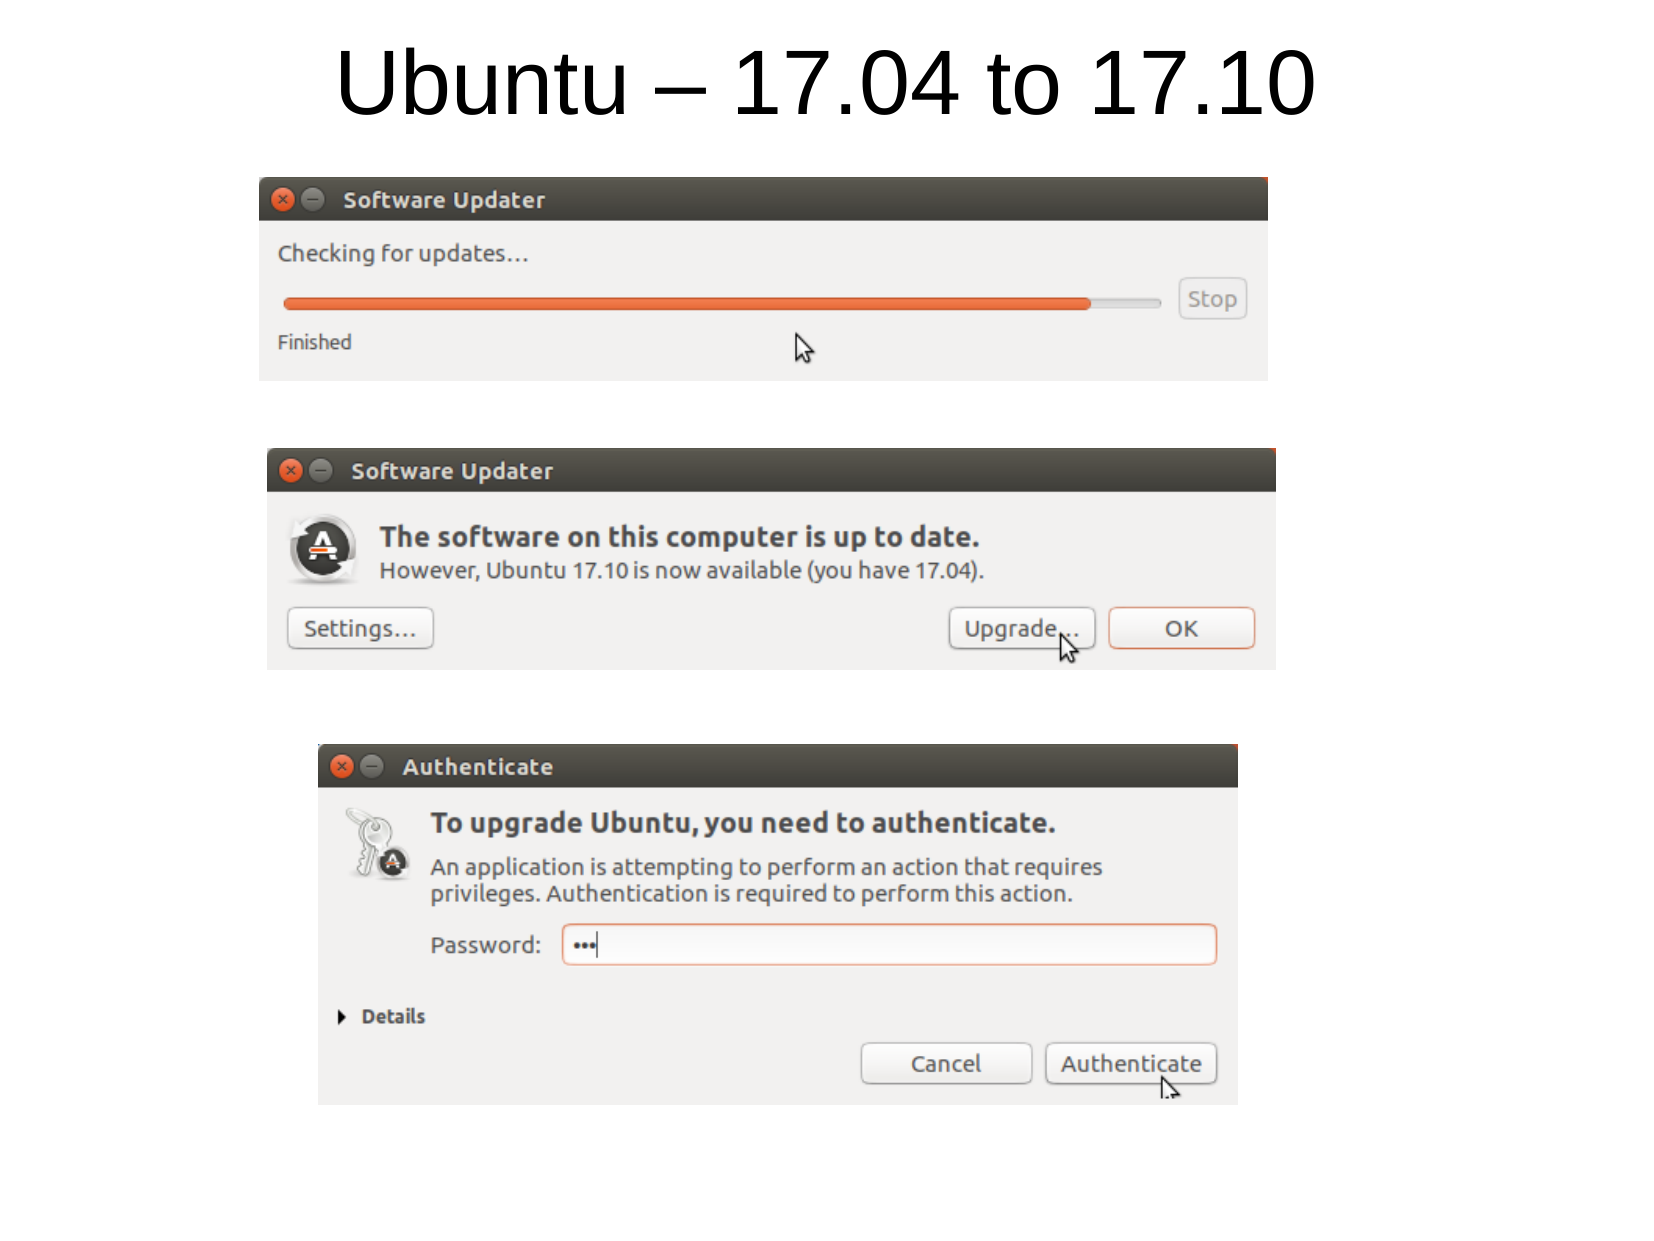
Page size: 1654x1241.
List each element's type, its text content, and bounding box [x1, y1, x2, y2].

title Ubuntu – 17.04 to 17.10 [82, 31, 1571, 134]
picture [318, 744, 1238, 1105]
picture [267, 448, 1276, 670]
picture [259, 177, 1268, 381]
